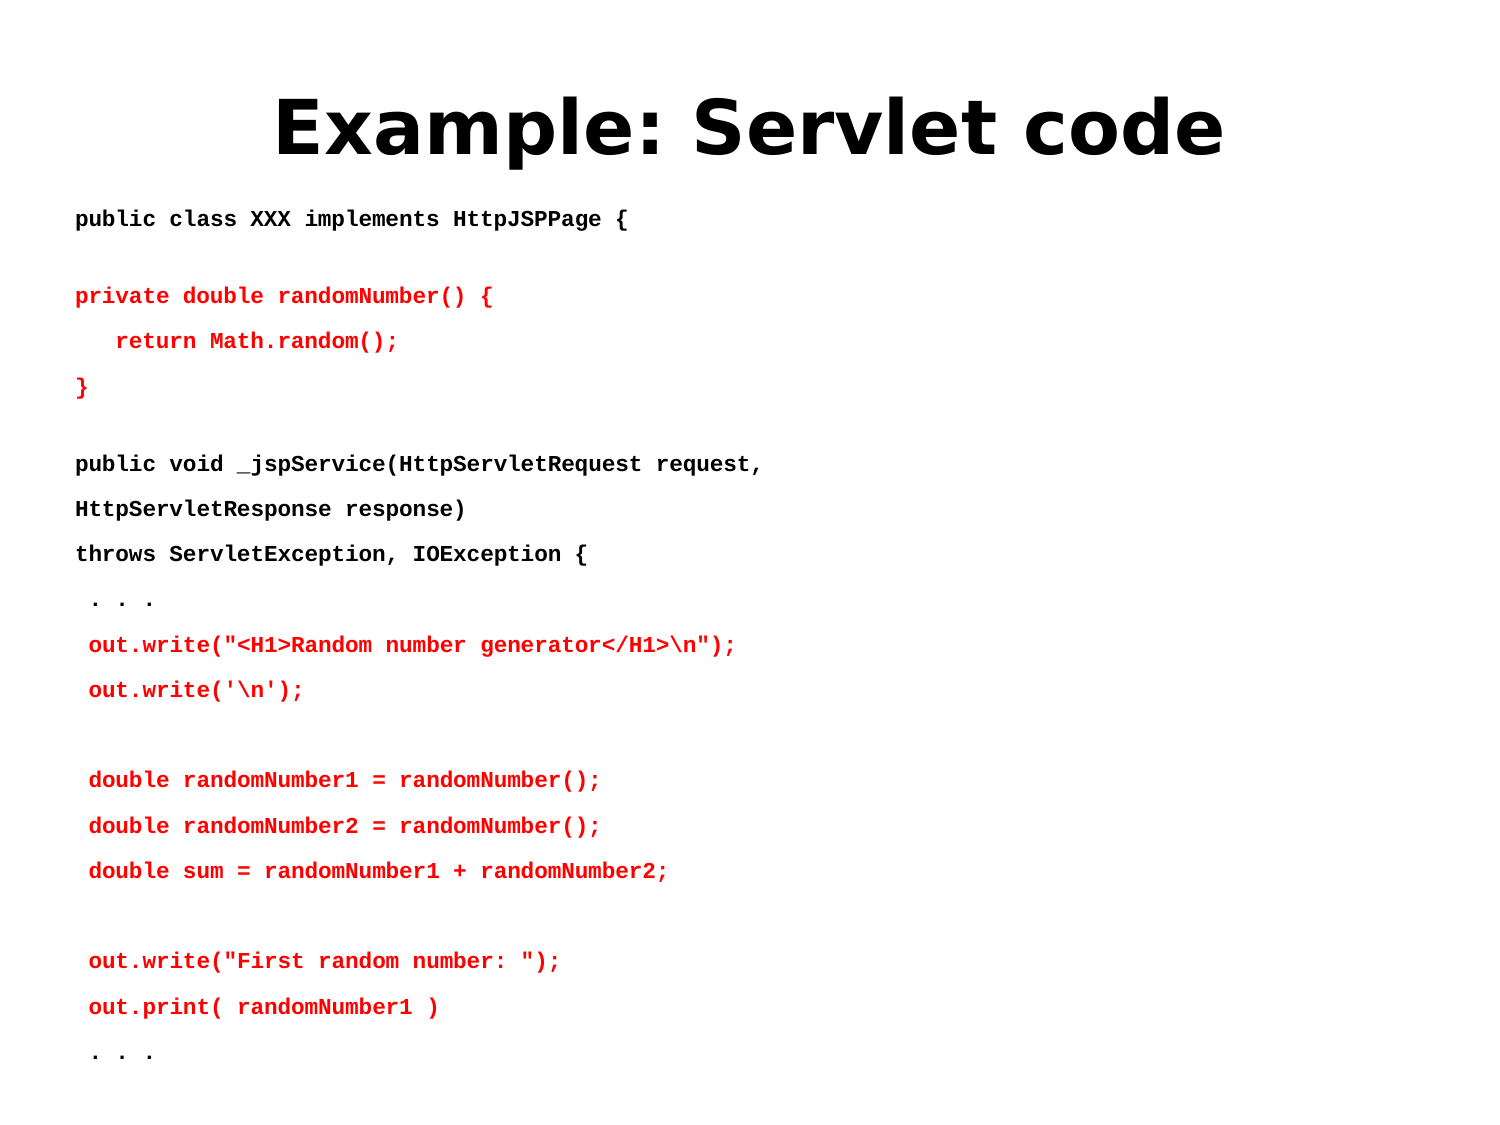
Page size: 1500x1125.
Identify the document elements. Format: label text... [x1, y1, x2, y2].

list public class XXX implements HttpJSPPage { private double randomNumber() { return Math.random(); } public void _jspService(HttpServletRequest request, HttpServletResponse response) throws ServletException, IOException { . . . out.write("<H1>Random number generator</H1>\n"); out.write('\n'); double randomNumber1 = randomNumber(); double randomNumber2 = randomNumber(); double sum = randomNumber1 + randomNumber2; out.write("First random number: "); out.print( randomNumber1 ) . . . [75, 204, 1395, 1075]
title Example: Servlet code [75, 44, 1425, 177]
